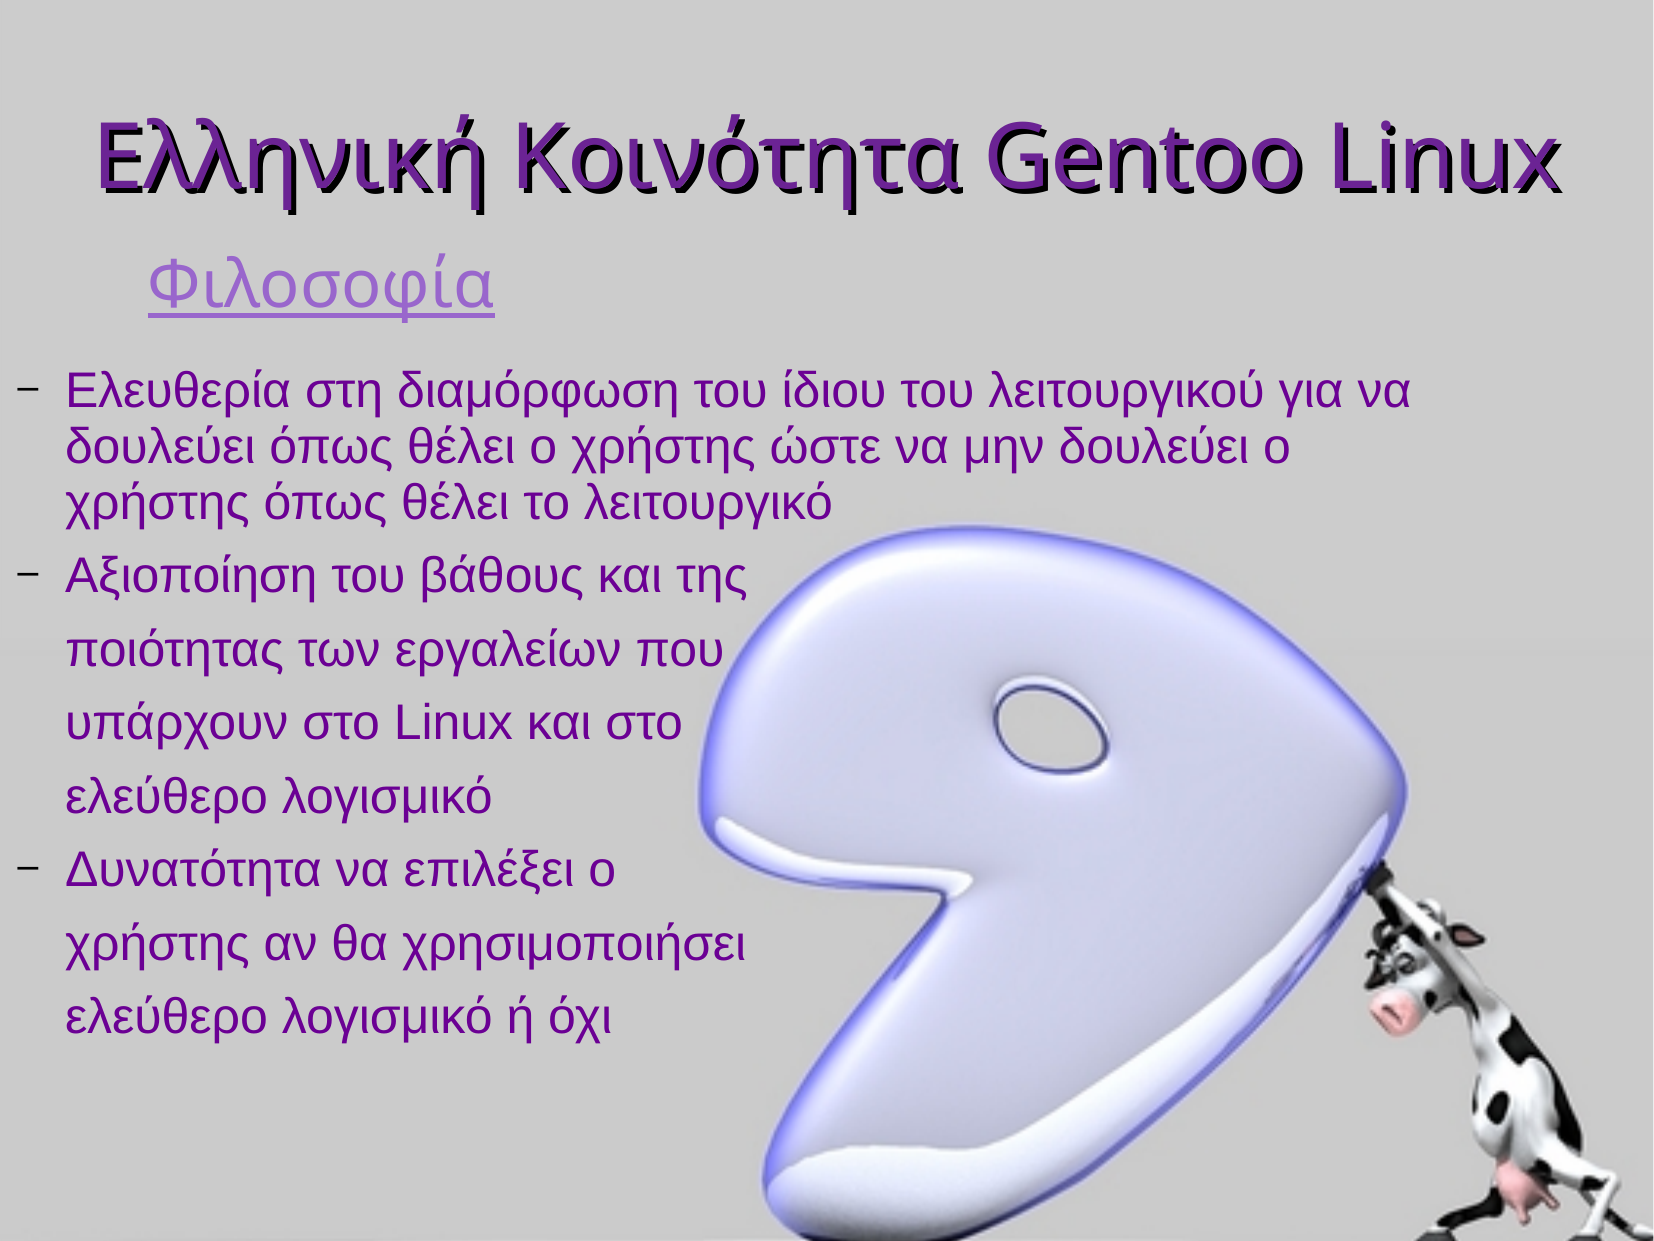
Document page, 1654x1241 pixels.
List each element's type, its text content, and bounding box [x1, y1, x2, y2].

title Ελληνική Κοινότητα Gentoo Linux [82, 49, 1571, 257]
list Φιλοσοφία [147, 236, 739, 331]
list Ελευθερία στη διαμόρφωση του ίδιου του λειτουργικού για να δουλεύει όπως θέλει ο χρήστης ώστε να μην δουλεύει ο χρήστης όπως θέλει το λειτουργικό Αξιοποίηση του βάθους και της ποιότητας των εργαλείων που υπάρχουν στο Linux και στο ελεύθερο λογισμικό Δυνατότητα να επιλέξει ο χρήστης αν θα χρησιμοποιήσει ελεύθερο λογισμικό ή όχι [0, 362, 1424, 1182]
picture [0, 0, 1654, 1241]
